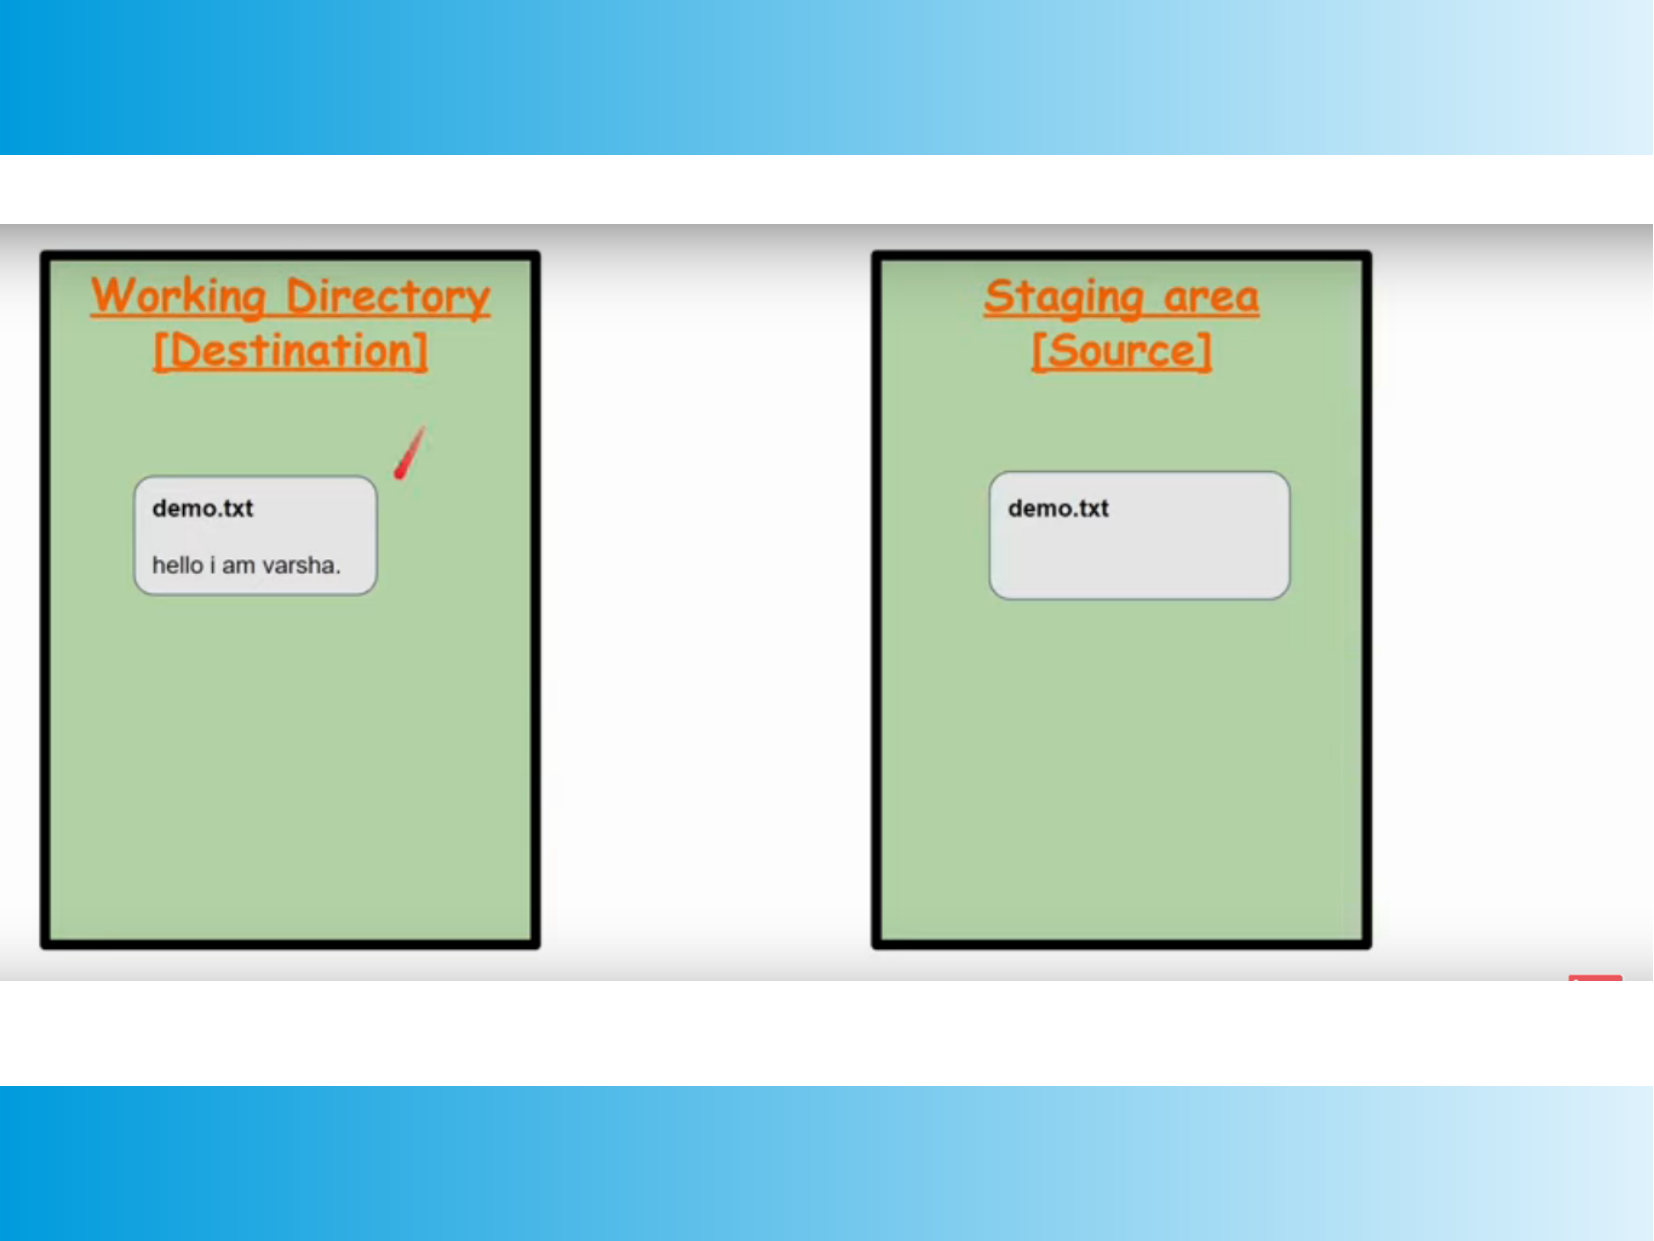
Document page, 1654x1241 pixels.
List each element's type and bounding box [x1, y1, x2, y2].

picture [0, 224, 1653, 981]
